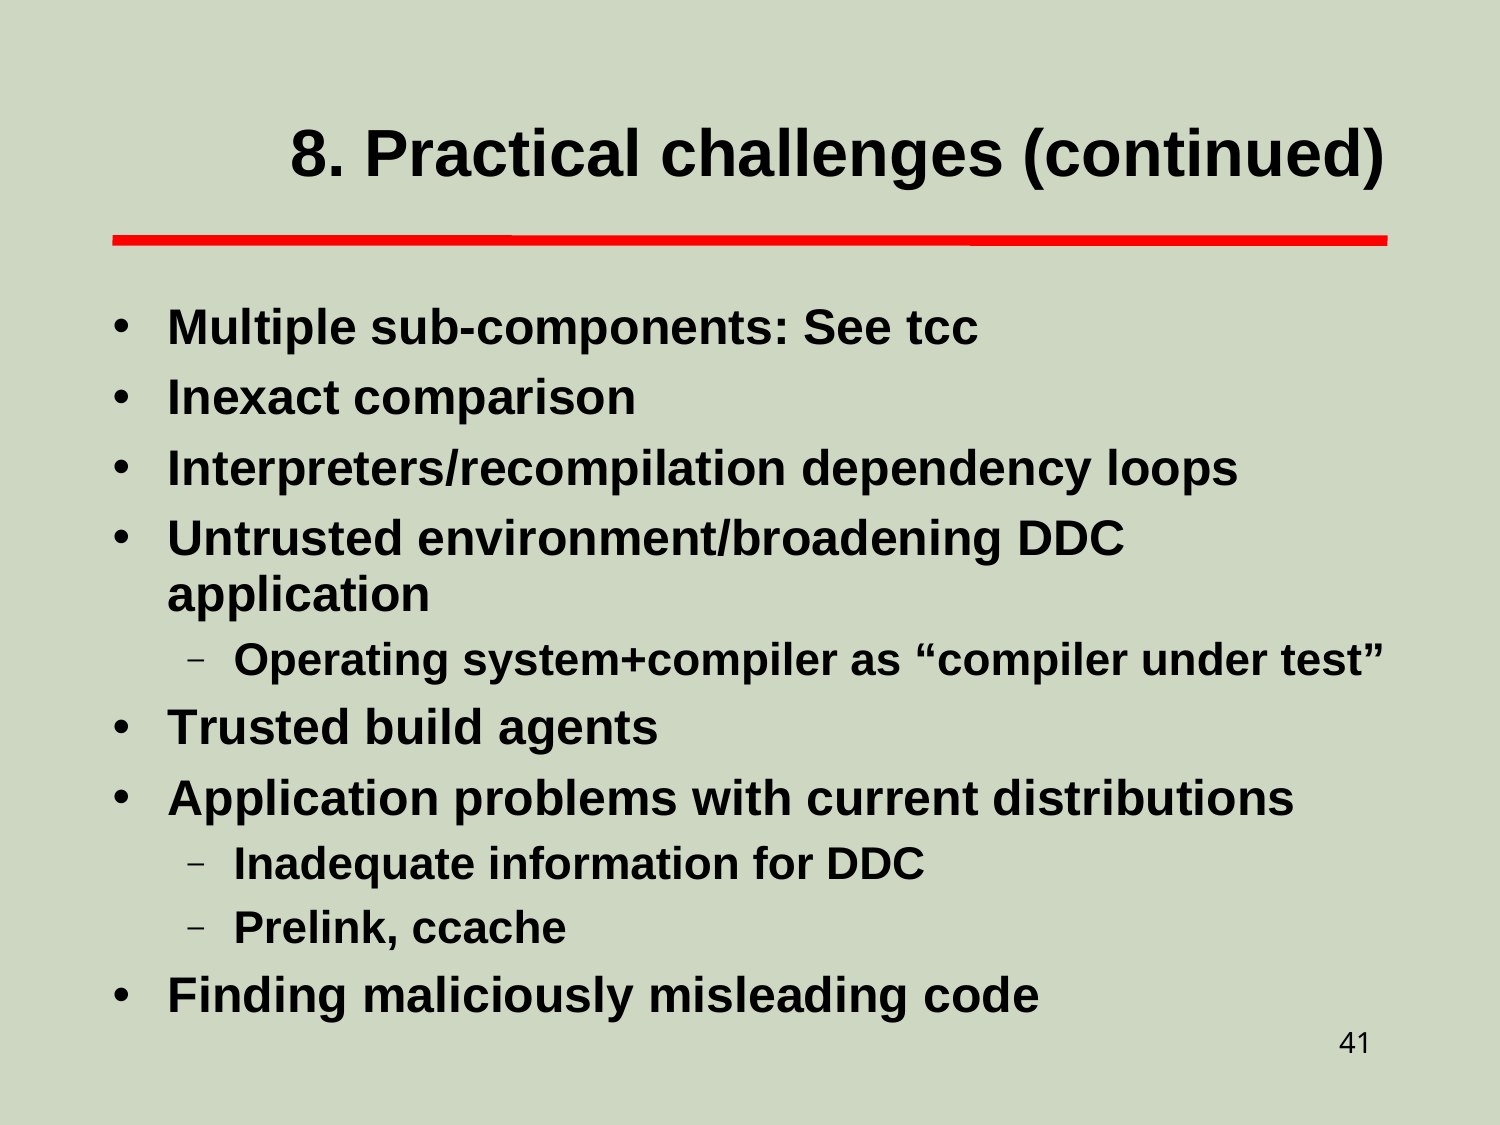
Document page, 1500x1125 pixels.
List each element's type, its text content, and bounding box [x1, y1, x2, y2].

list Multiple sub-components: See tcc Inexact comparison Interpreters/recompilation dependency loops Untrusted environment/broadening DDC application Operating system+compiler as “compiler under test” Trusted build agents Application problems with current distributions Inadequate information for DDC Prelink, ccache Finding maliciously misleading code [112, 299, 1387, 1099]
title 8. Practical challenges (continued) [124, 93, 1387, 216]
